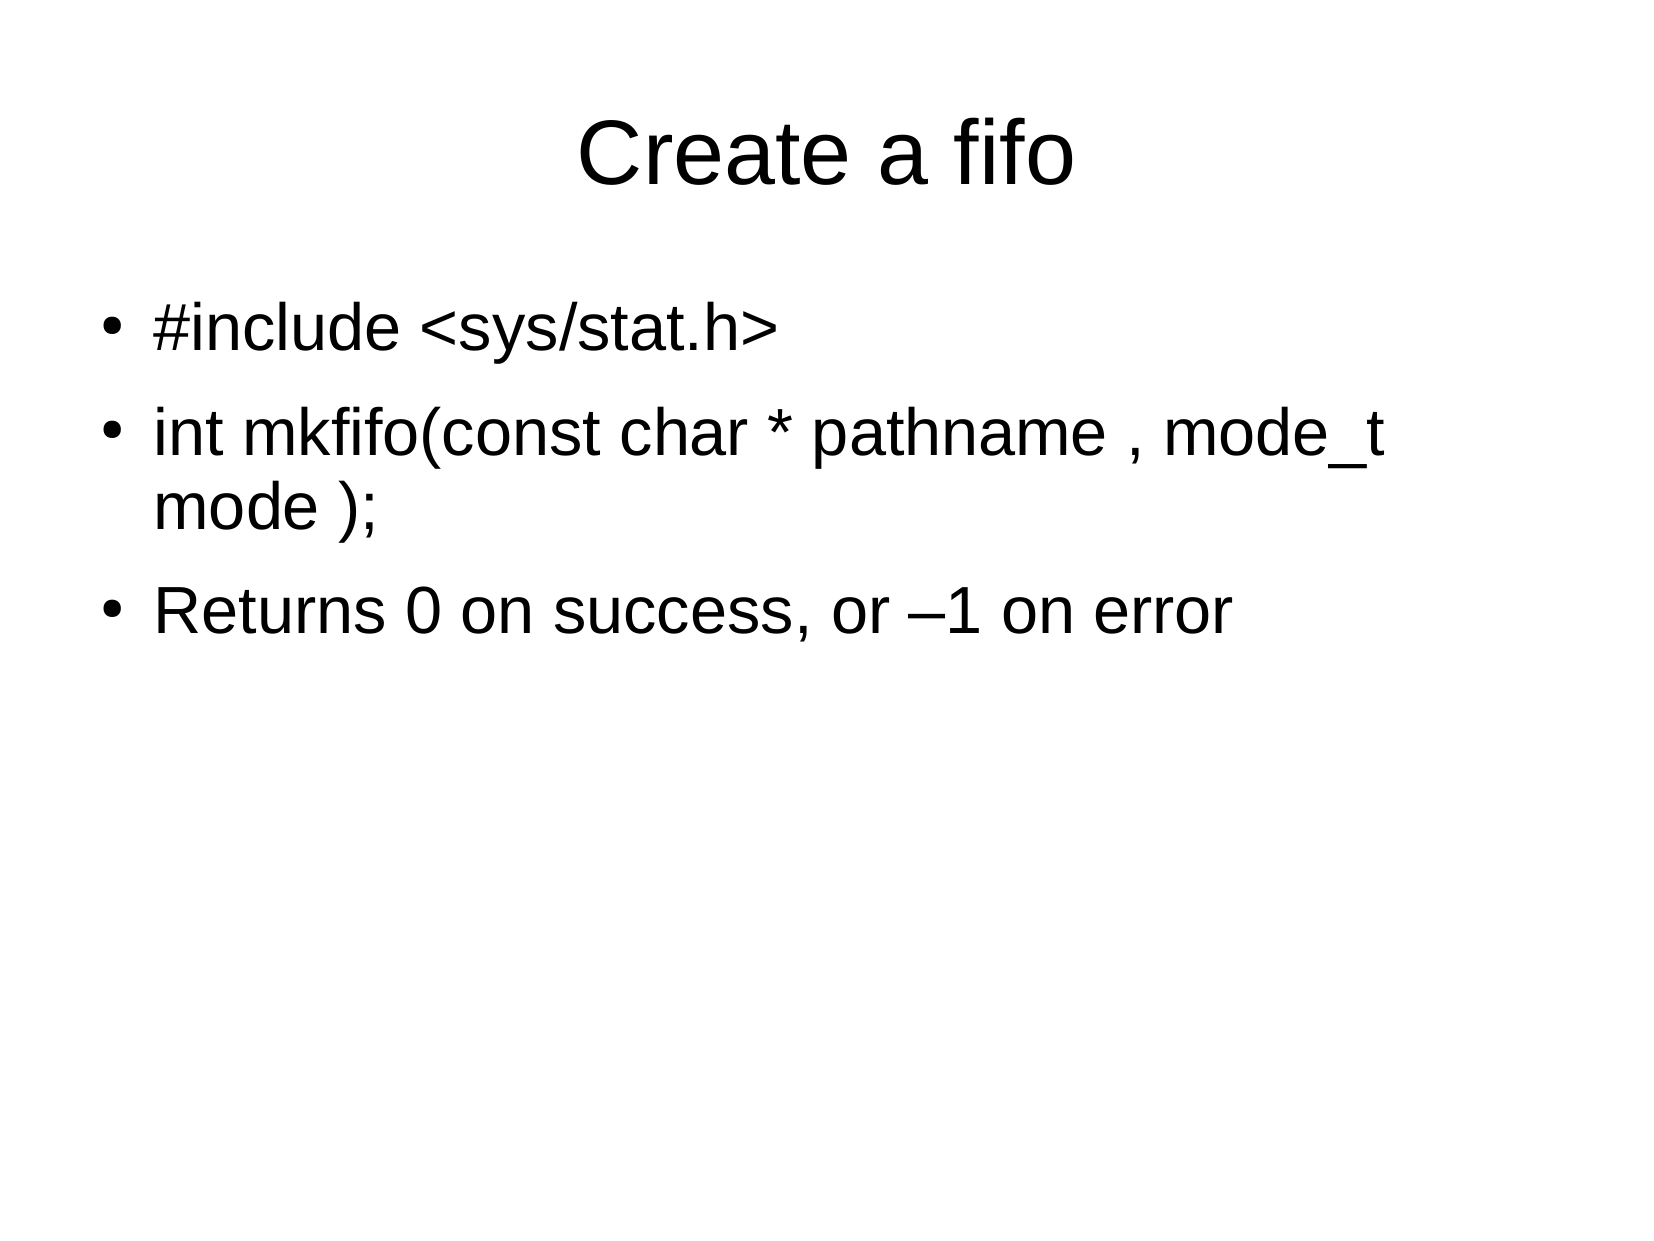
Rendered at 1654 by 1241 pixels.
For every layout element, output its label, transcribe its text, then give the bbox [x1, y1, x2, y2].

list #include <sys/stat.h> int mkfifo(const char * pathname , mode_t mode ); Returns 0 on success, or –1 on error [82, 290, 1571, 1010]
title Create a fifo [82, 49, 1571, 257]
